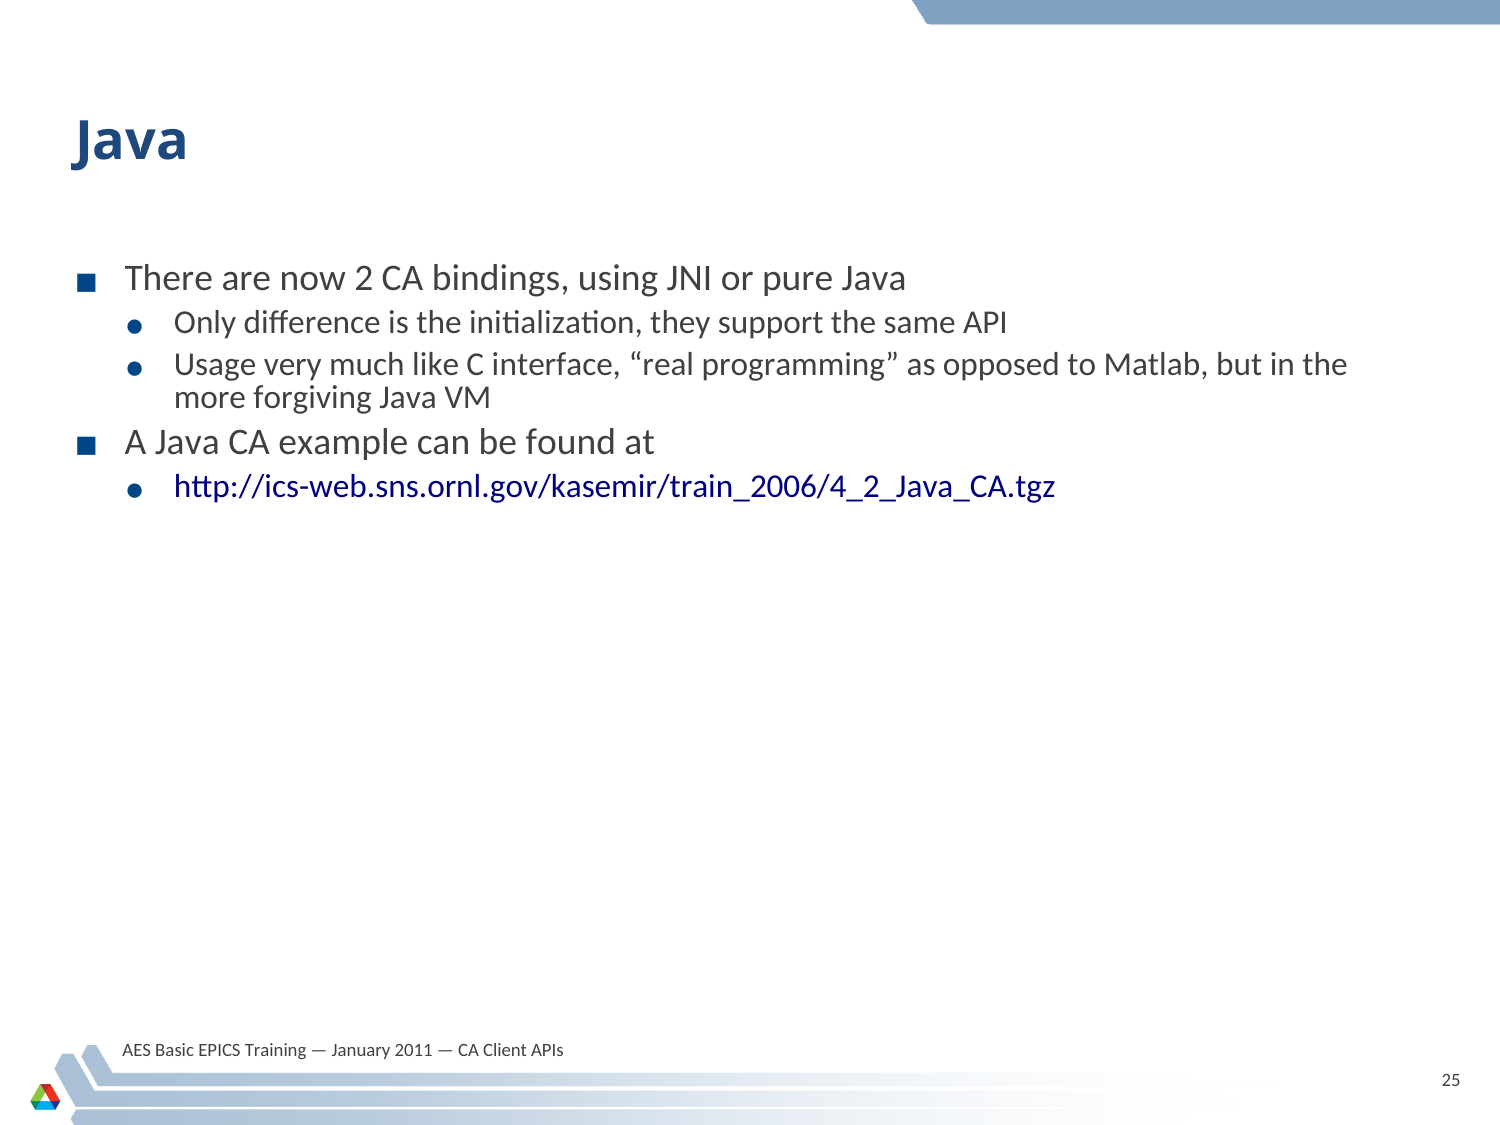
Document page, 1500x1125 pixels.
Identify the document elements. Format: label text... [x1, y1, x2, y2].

title Java [75, 107, 1426, 171]
picture [0, 0, 1500, 26]
list There are now 2 CA bindings, using JNI or pure Java Only difference is the initialization, they support the same API Usage very much like C interface, “real programming” as opposed to Matlab, but in the more forgiving Java VM A Java CA example can be found at http://ics-web.sns.ornl.gov/kasemir/train_2006/4_2_Java_CA.tgz [75, 262, 1426, 544]
picture [0, 1037, 1500, 1125]
